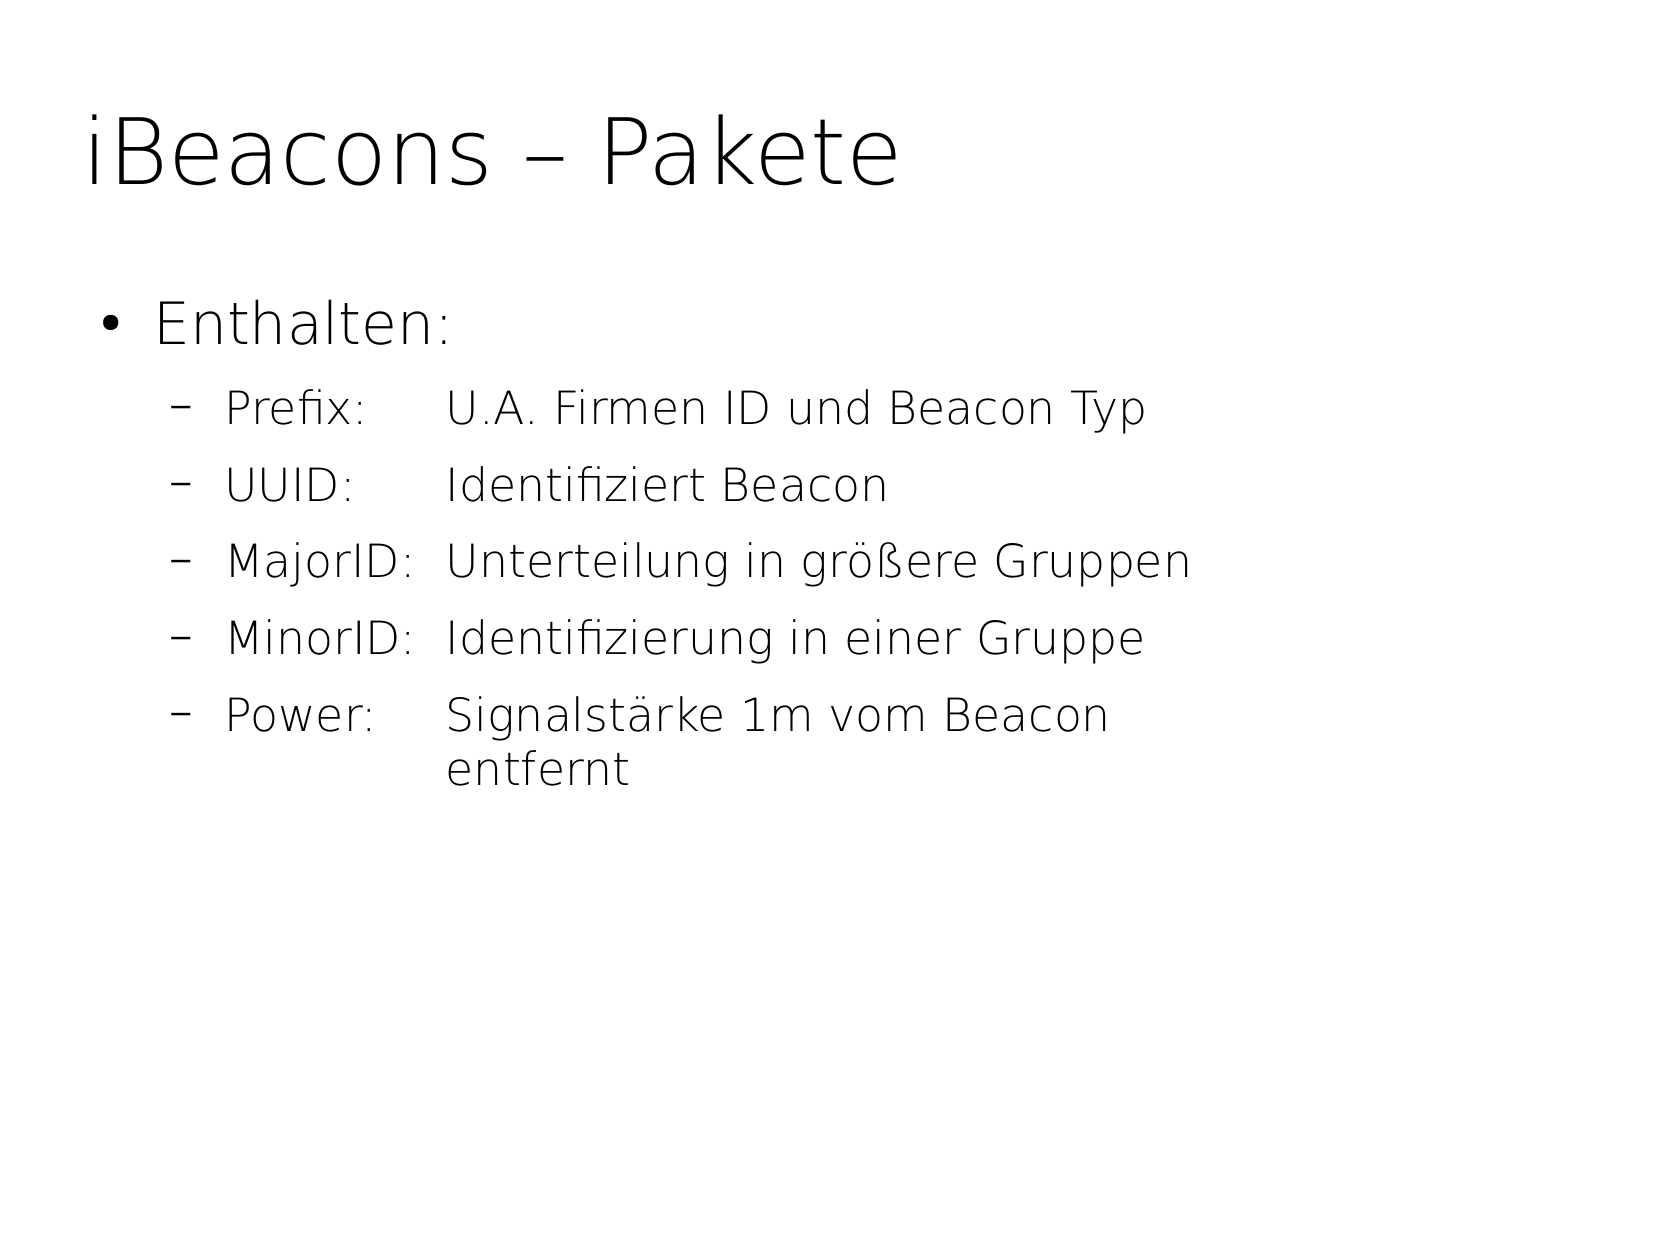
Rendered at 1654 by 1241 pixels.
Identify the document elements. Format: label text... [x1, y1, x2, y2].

title iBeacons – Pakete [82, 49, 1571, 257]
list Enthalten: Prefix: U.A. Firmen ID und Beacon Typ UUID: Identifiziert Beacon MajorID: Unterteilung in größere Gruppen MinorID: Identifizierung in einer Gruppe Power: Signalstärke 1m vom Beacon entfernt [82, 290, 1571, 1010]
